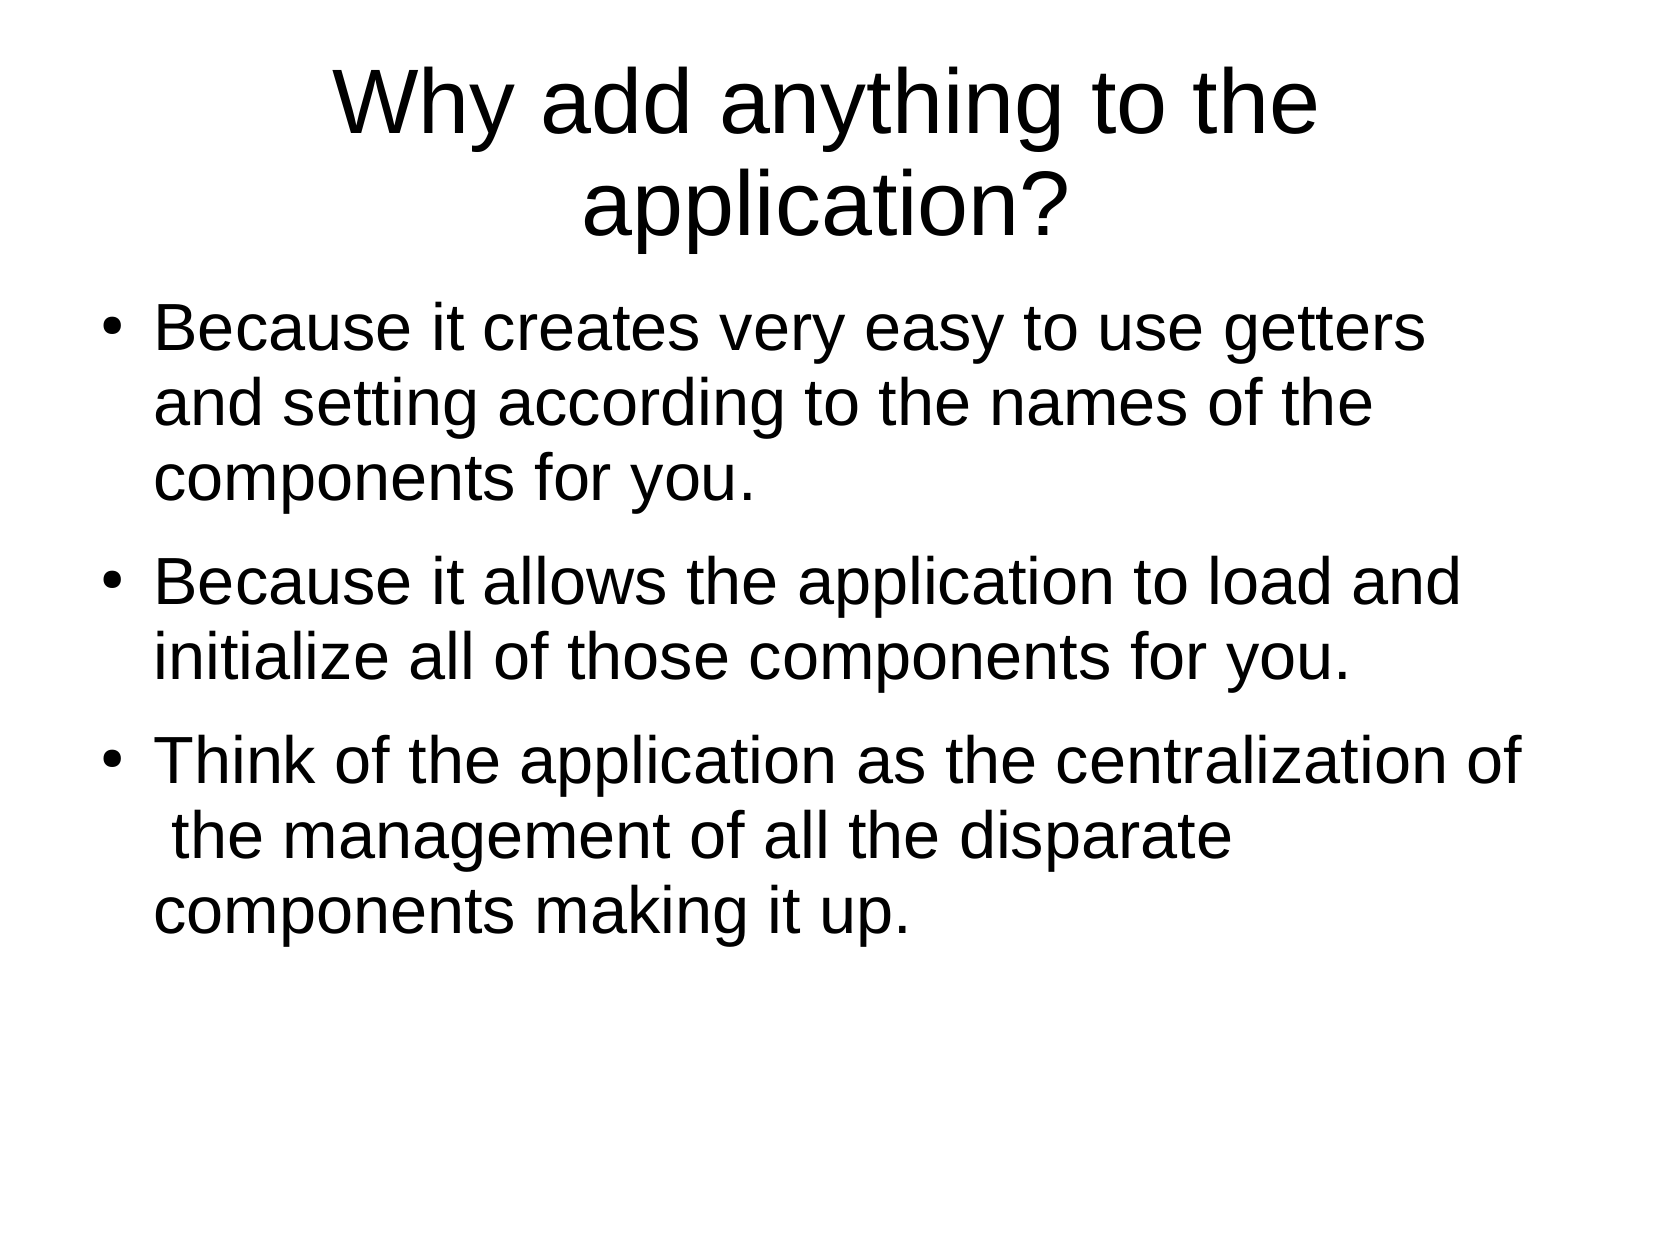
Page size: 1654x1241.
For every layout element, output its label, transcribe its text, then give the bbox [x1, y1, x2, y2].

list Because it creates very easy to use getters and setting according to the names of the components for you. Because it allows the application to load and initialize all of those components for you. Think of the application as the centralization of the management of all the disparate components making it up. [82, 290, 1538, 1010]
title Why add anything to the application? [82, 49, 1571, 257]
